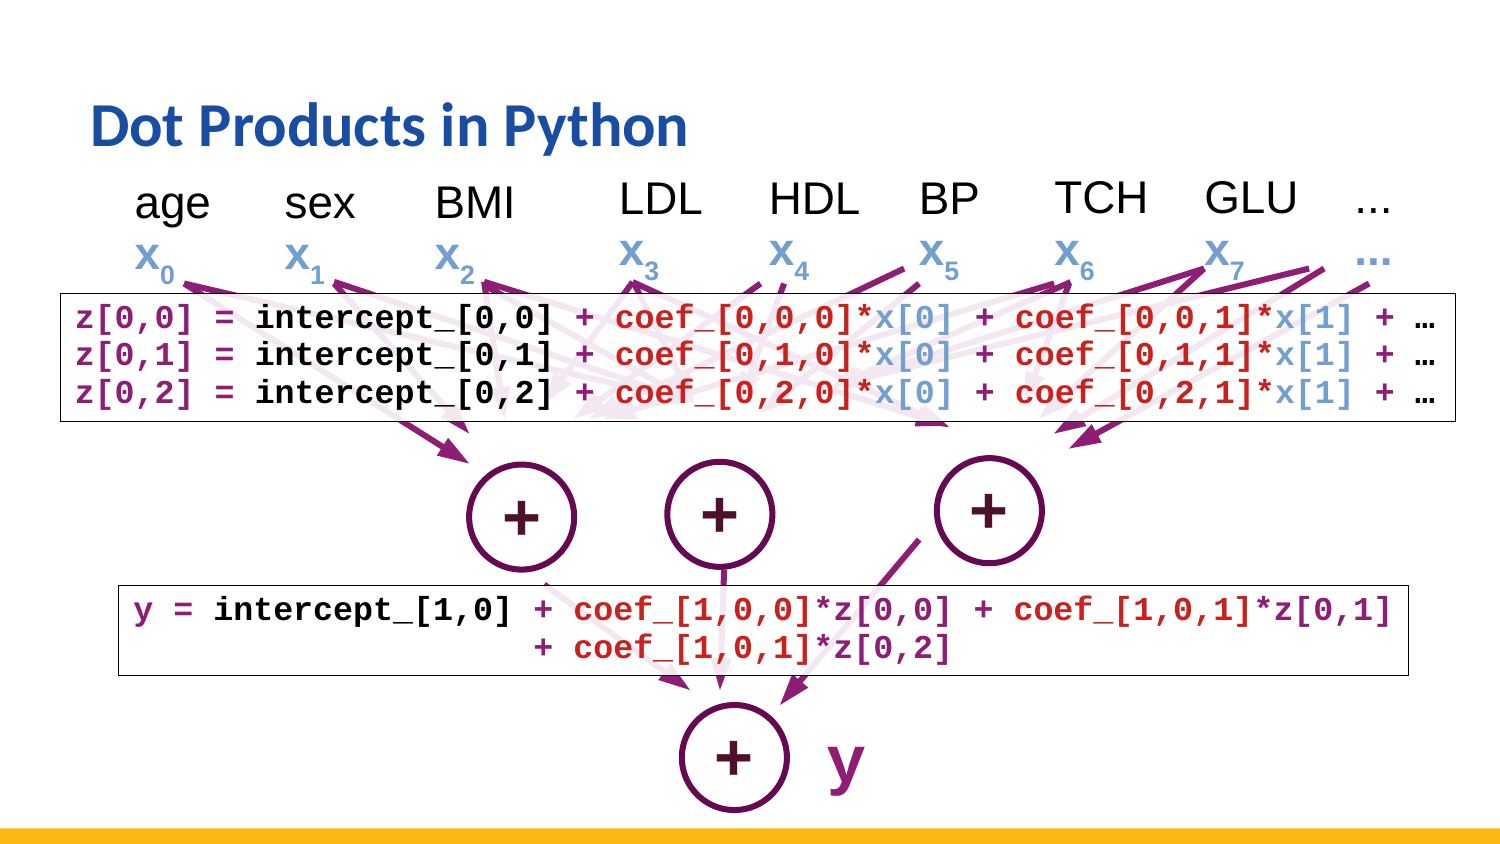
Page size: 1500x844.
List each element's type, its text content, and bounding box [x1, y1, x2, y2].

text_box + [667, 461, 773, 567]
text_box + [469, 464, 575, 570]
text_box age sex BMI x0 x1 x2 [119, 169, 604, 293]
text_box LDL HDL BP x3 x4 x5 [604, 165, 1010, 293]
text_box y = intercept_[1,0] + coef_[1,0,0]*z[0,0] + coef_[1,0,1]*z[0,1] + coef_[1,0,1]*z[0,2] [118, 585, 1409, 676]
text_box z[0,0] = intercept_[0,0] + coef_[0,0,0]*x[0] + coef_[0,0,1]*x[1] + … z[0,1] = intercept_[0,1] + coef_[0,1,0]*x[0] + coef_[0,1,1]*x[1] + … z[0,2] = intercept_[0,2] + coef_[0,2,0]*x[0] + coef_[0,2,1]*x[1] + … [60, 293, 1456, 422]
text_box TCH GLU ... x6 x7 ... [1039, 165, 1454, 293]
text_box + [936, 458, 1042, 564]
title Dot Products in Python [75, 0, 1425, 197]
text_box TCH GLU ... x6 x7 ... [1141, 277, 1189, 293]
text_box + [681, 705, 787, 811]
text_box y [812, 719, 1156, 811]
